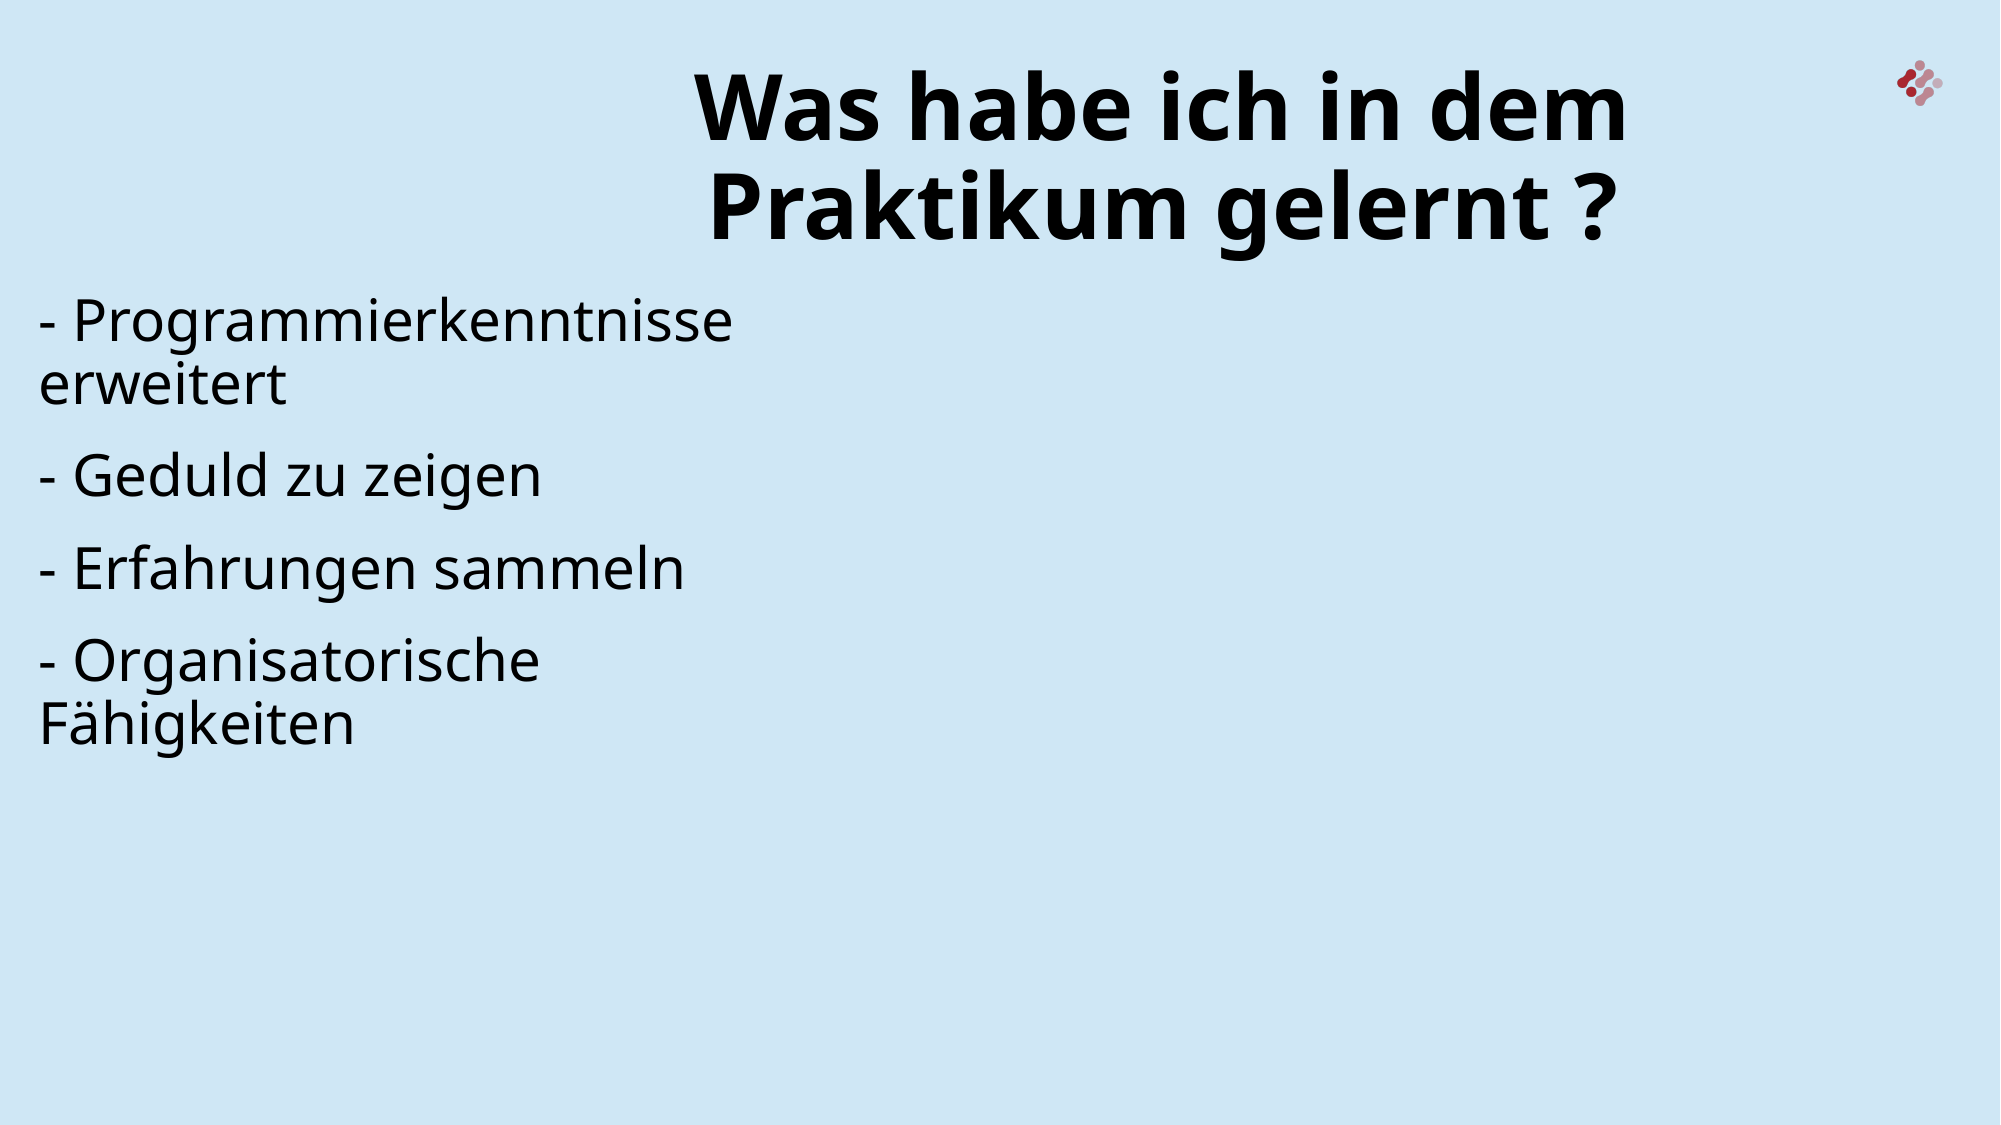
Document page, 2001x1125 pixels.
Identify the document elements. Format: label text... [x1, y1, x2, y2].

title Was habe ich in dem Praktikum gelernt ? [445, 53, 1881, 272]
picture [1894, 34, 1947, 130]
list - Programmierkenntnisse erweitert - Geduld zu zeigen - Erfahrungen sammeln - Organisatorische Fähigkeiten [23, 283, 863, 1043]
